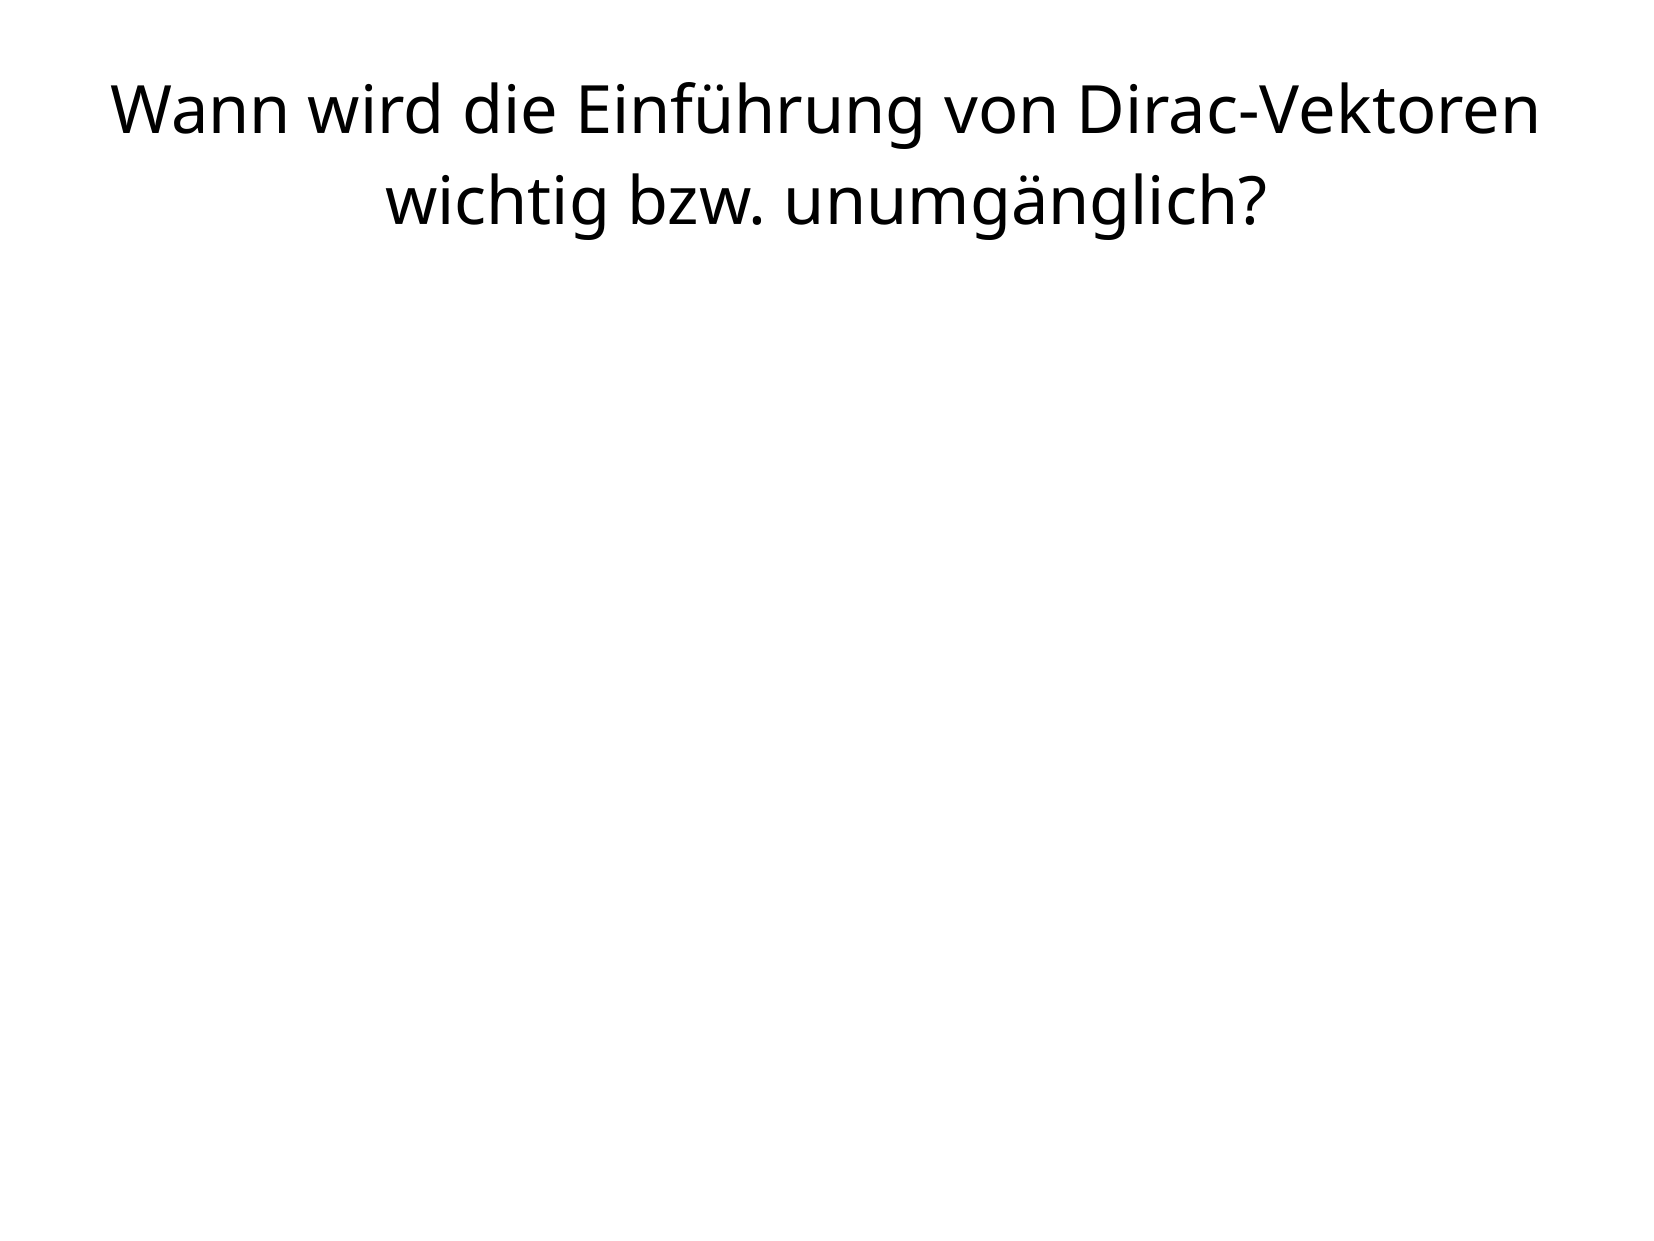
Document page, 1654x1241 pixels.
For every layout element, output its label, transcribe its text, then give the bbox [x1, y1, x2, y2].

title Wann wird die Einführung von Dirac-Vektoren wichtig bzw. unumgänglich? [82, 49, 1571, 257]
